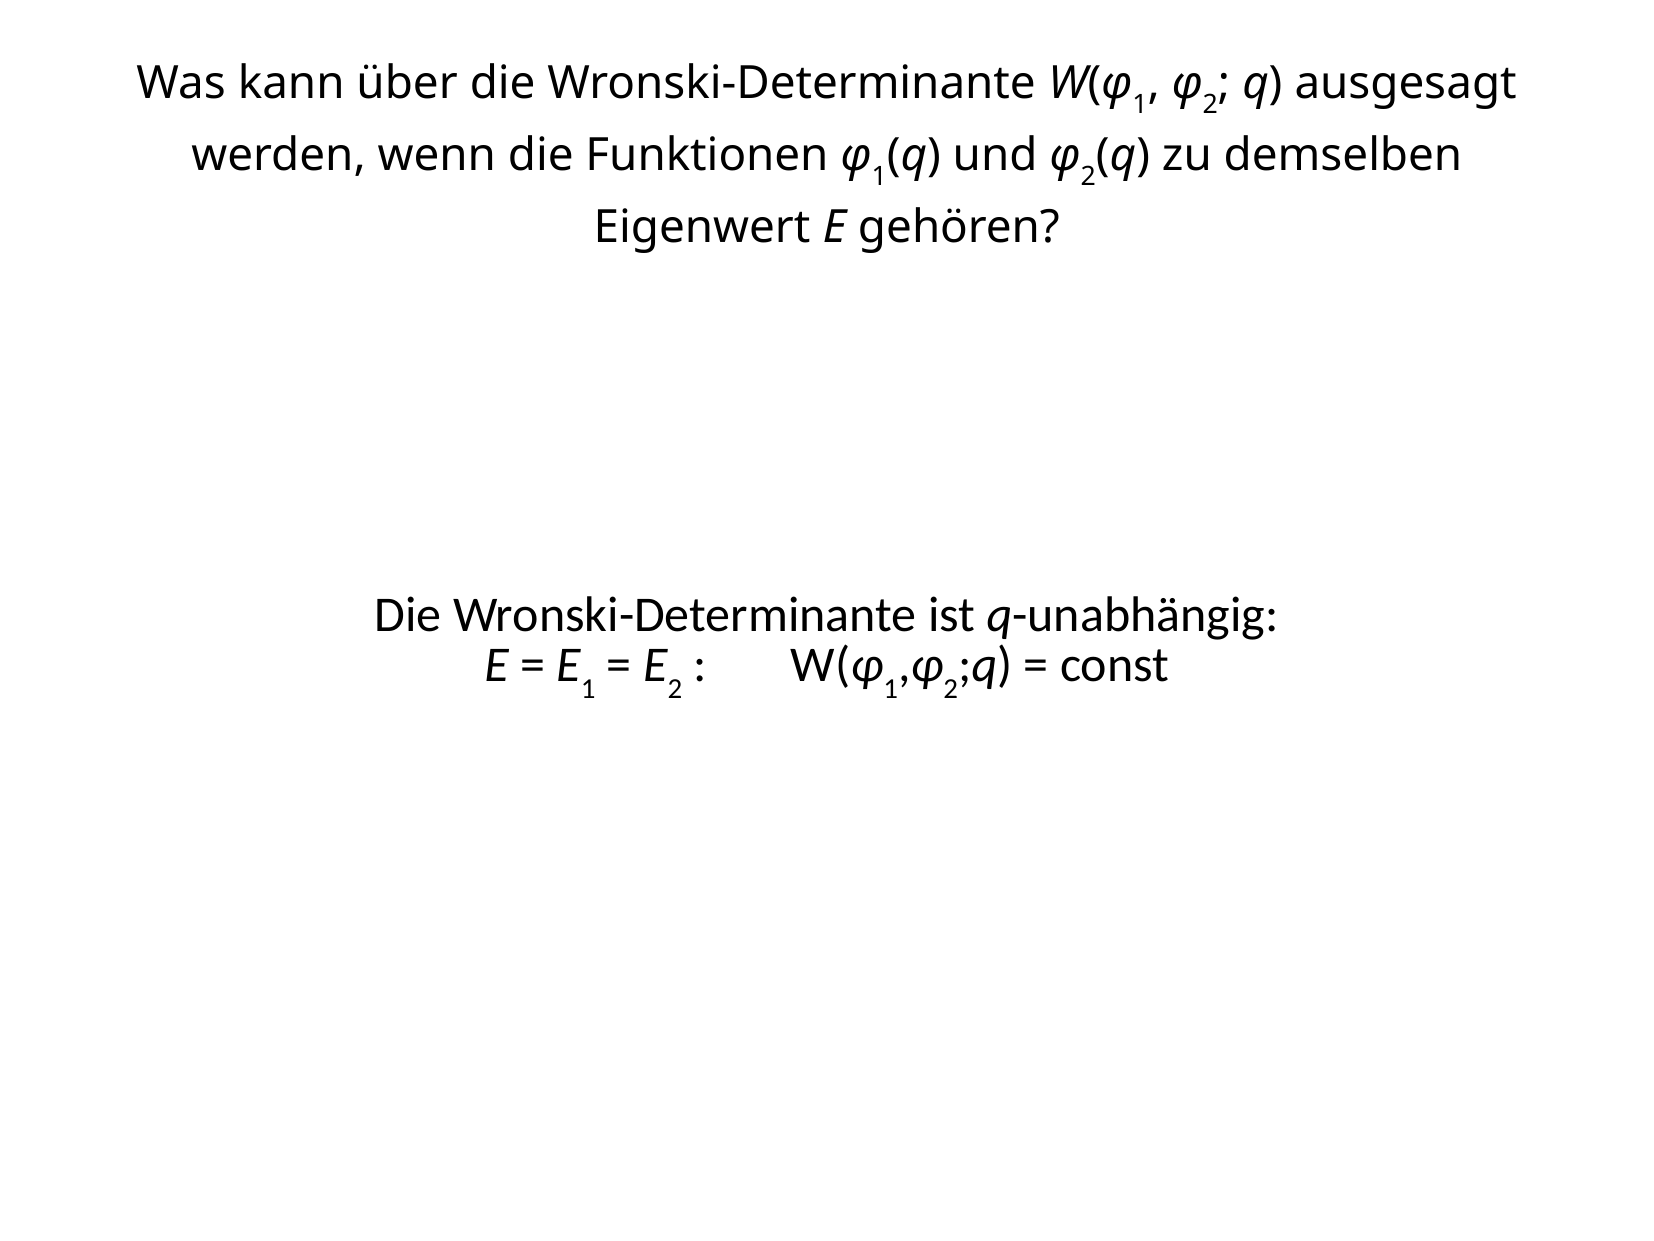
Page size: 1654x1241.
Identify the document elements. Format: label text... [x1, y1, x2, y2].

subtitle Die Wronski-Determinante ist q-unabhängig: E = E1 = E2 : W(φ1,φ2;q) = const [82, 290, 1571, 1010]
title Was kann über die Wronski-Determinante W(φ1, φ2; q) ausgesagt werden, wenn die Funktionen φ1(q) und φ2(q) zu demselben Eigenwert E gehören? [82, 49, 1571, 257]
